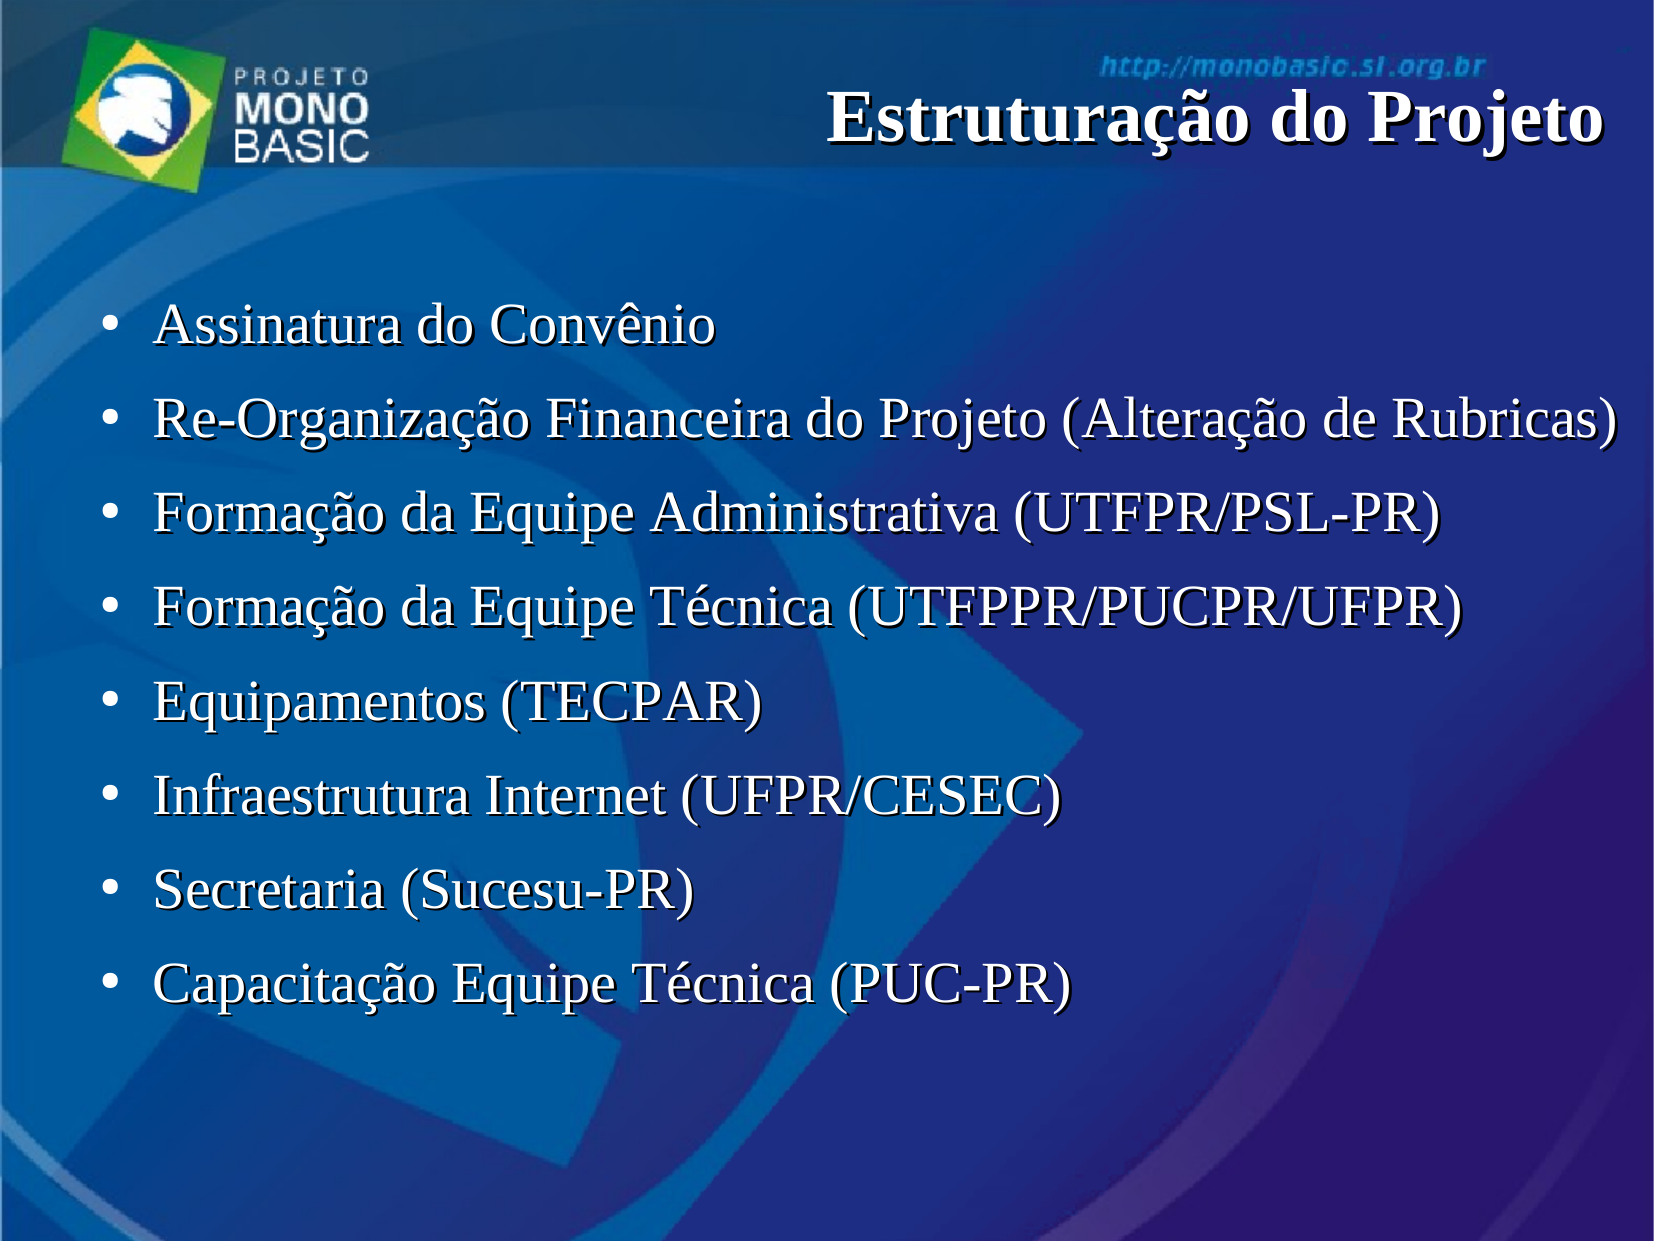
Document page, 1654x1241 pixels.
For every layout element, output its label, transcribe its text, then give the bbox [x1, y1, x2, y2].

list Assinatura do Convênio Re-Organização Financeira do Projeto (Alteração de Rubricas) Formação da Equipe Administrativa (UTFPR/PSL-PR) Formação da Equipe Técnica (UTFPPR/PUCPR/UFPR) Equipamentos (TECPAR) Infraestrutura Internet (UFPR/CESEC) Secretaria (Sucesu-PR) Capacitação Equipe Técnica (PUC-PR) [64, 291, 1624, 1073]
title Estruturação do Projeto [222, 43, 1606, 191]
picture [0, 0, 1654, 1241]
